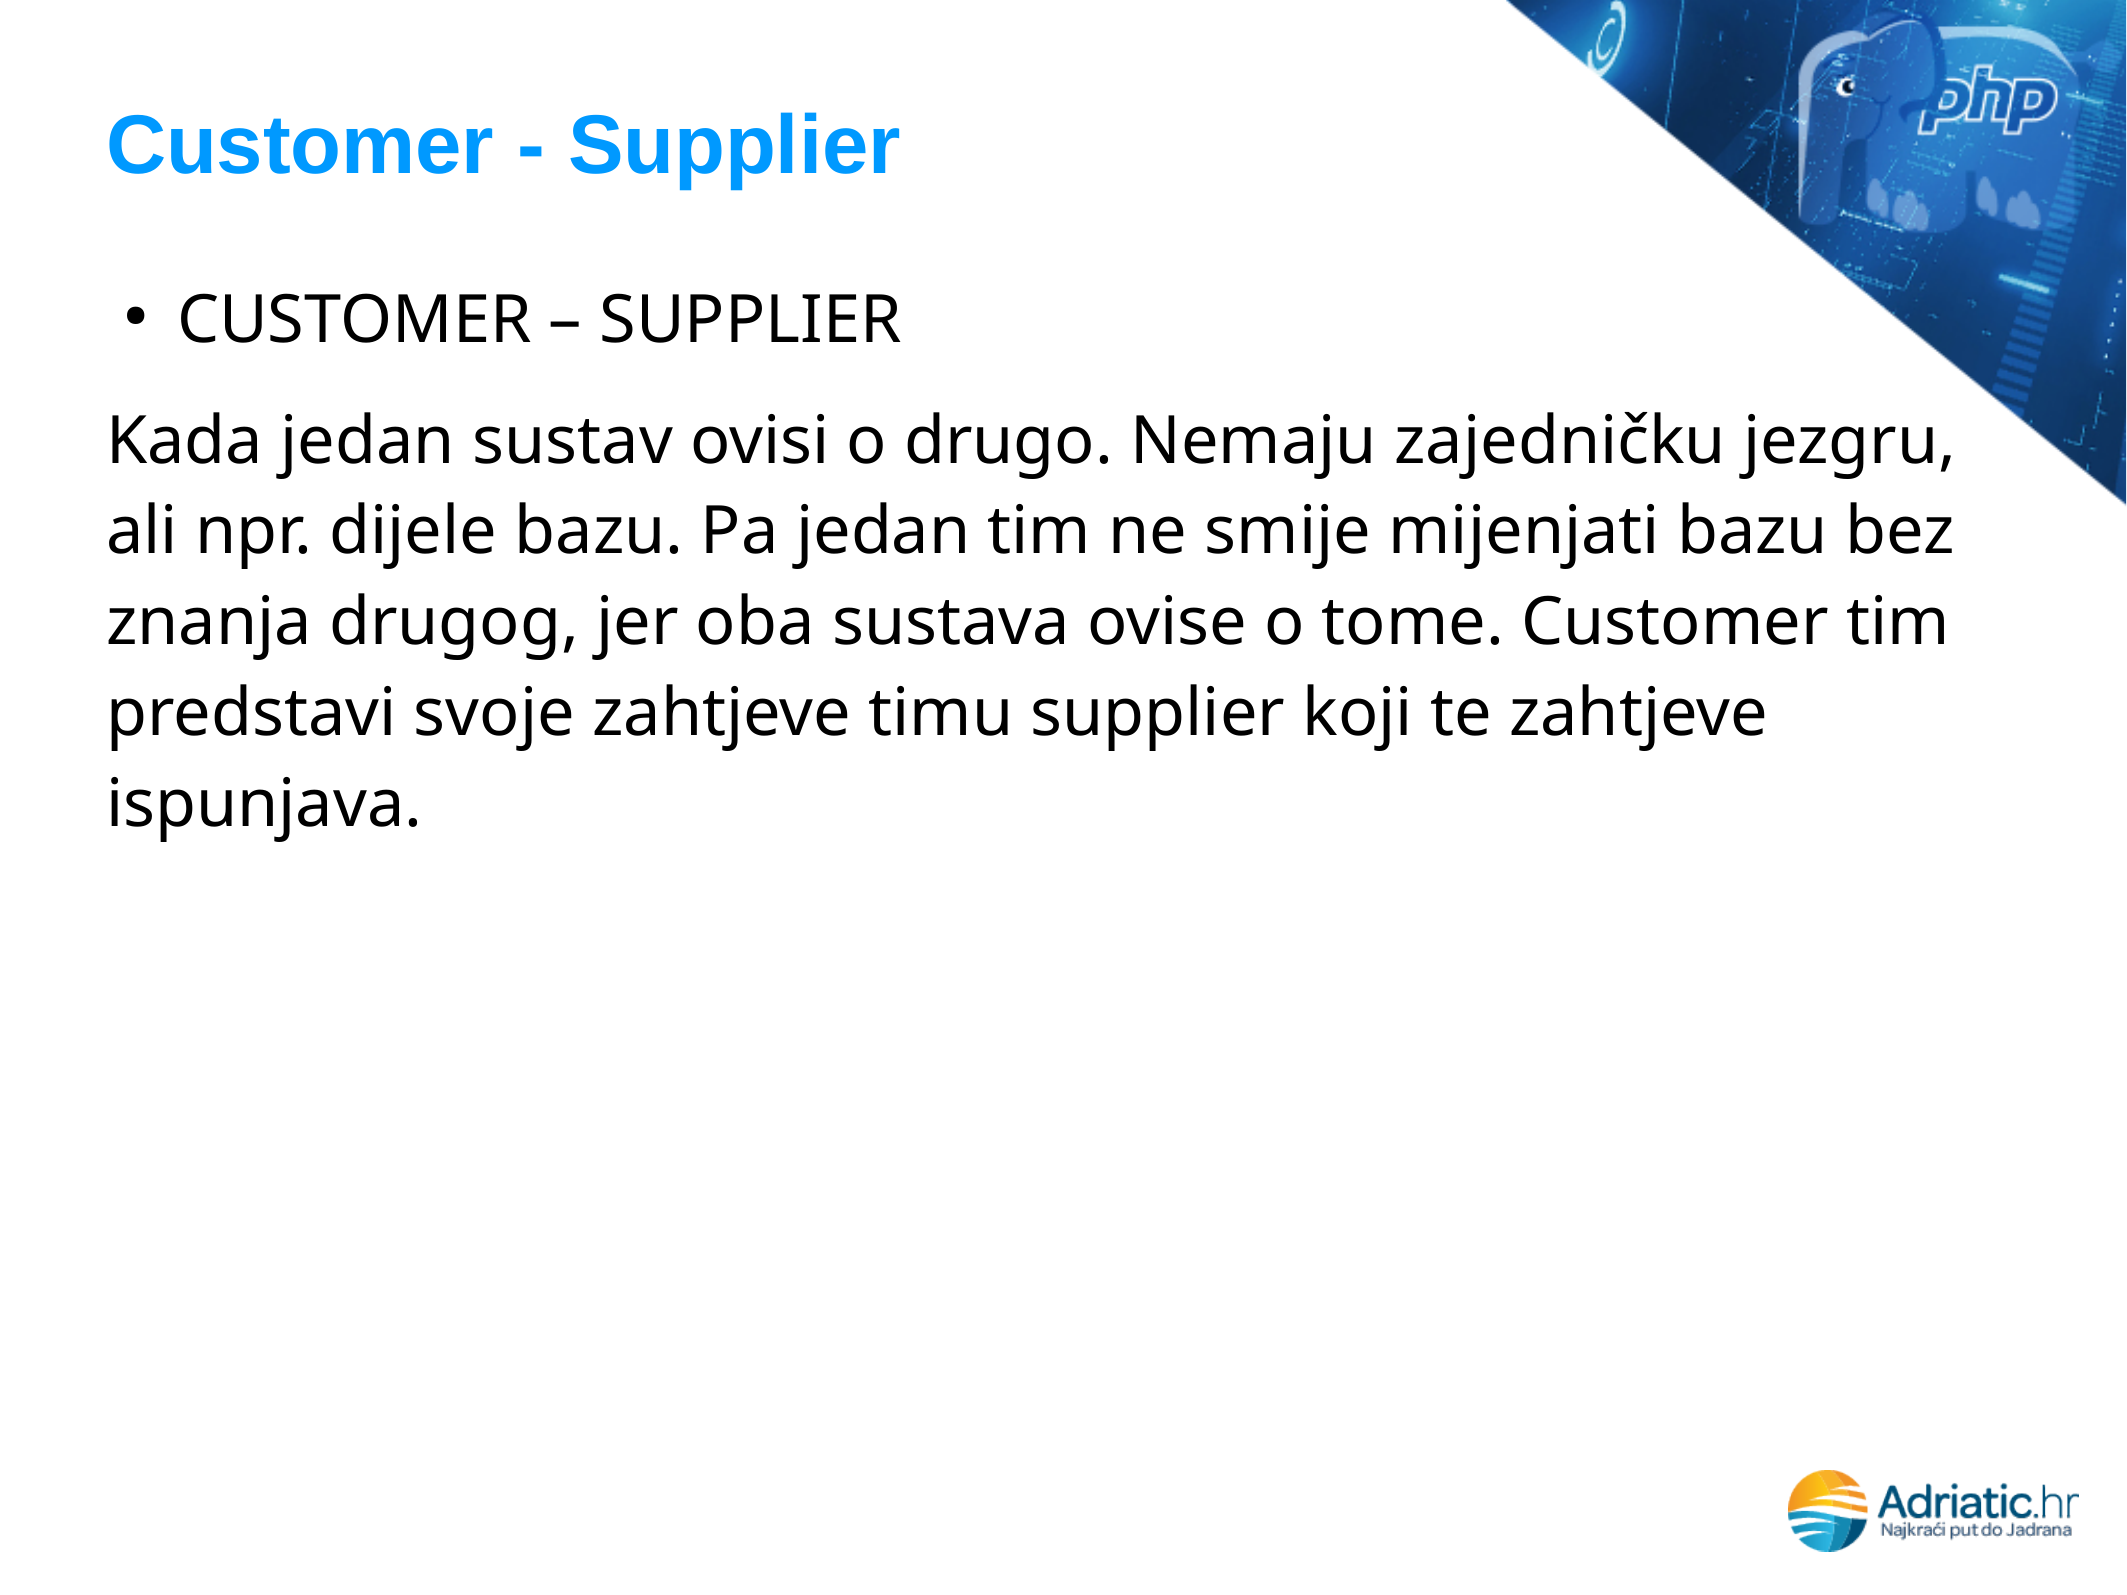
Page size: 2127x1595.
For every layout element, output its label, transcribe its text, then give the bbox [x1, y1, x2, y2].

picture [1788, 1470, 2079, 1552]
picture [1505, 0, 2127, 625]
list CUSTOMER – SUPPLIER Kada jedan sustav ovisi o drugo. Nemaju zajedničku jezgru, ali npr. dijele bazu. Pa jedan tim ne smije mijenjati bazu bez znanja drugog, jer oba sustava ovise o tome. Customer tim predstavi svoje zahtjeve timu supplier koji te zahtjeve ispunjava. [106, 271, 2020, 1453]
title Customer - Supplier [106, 70, 1630, 219]
